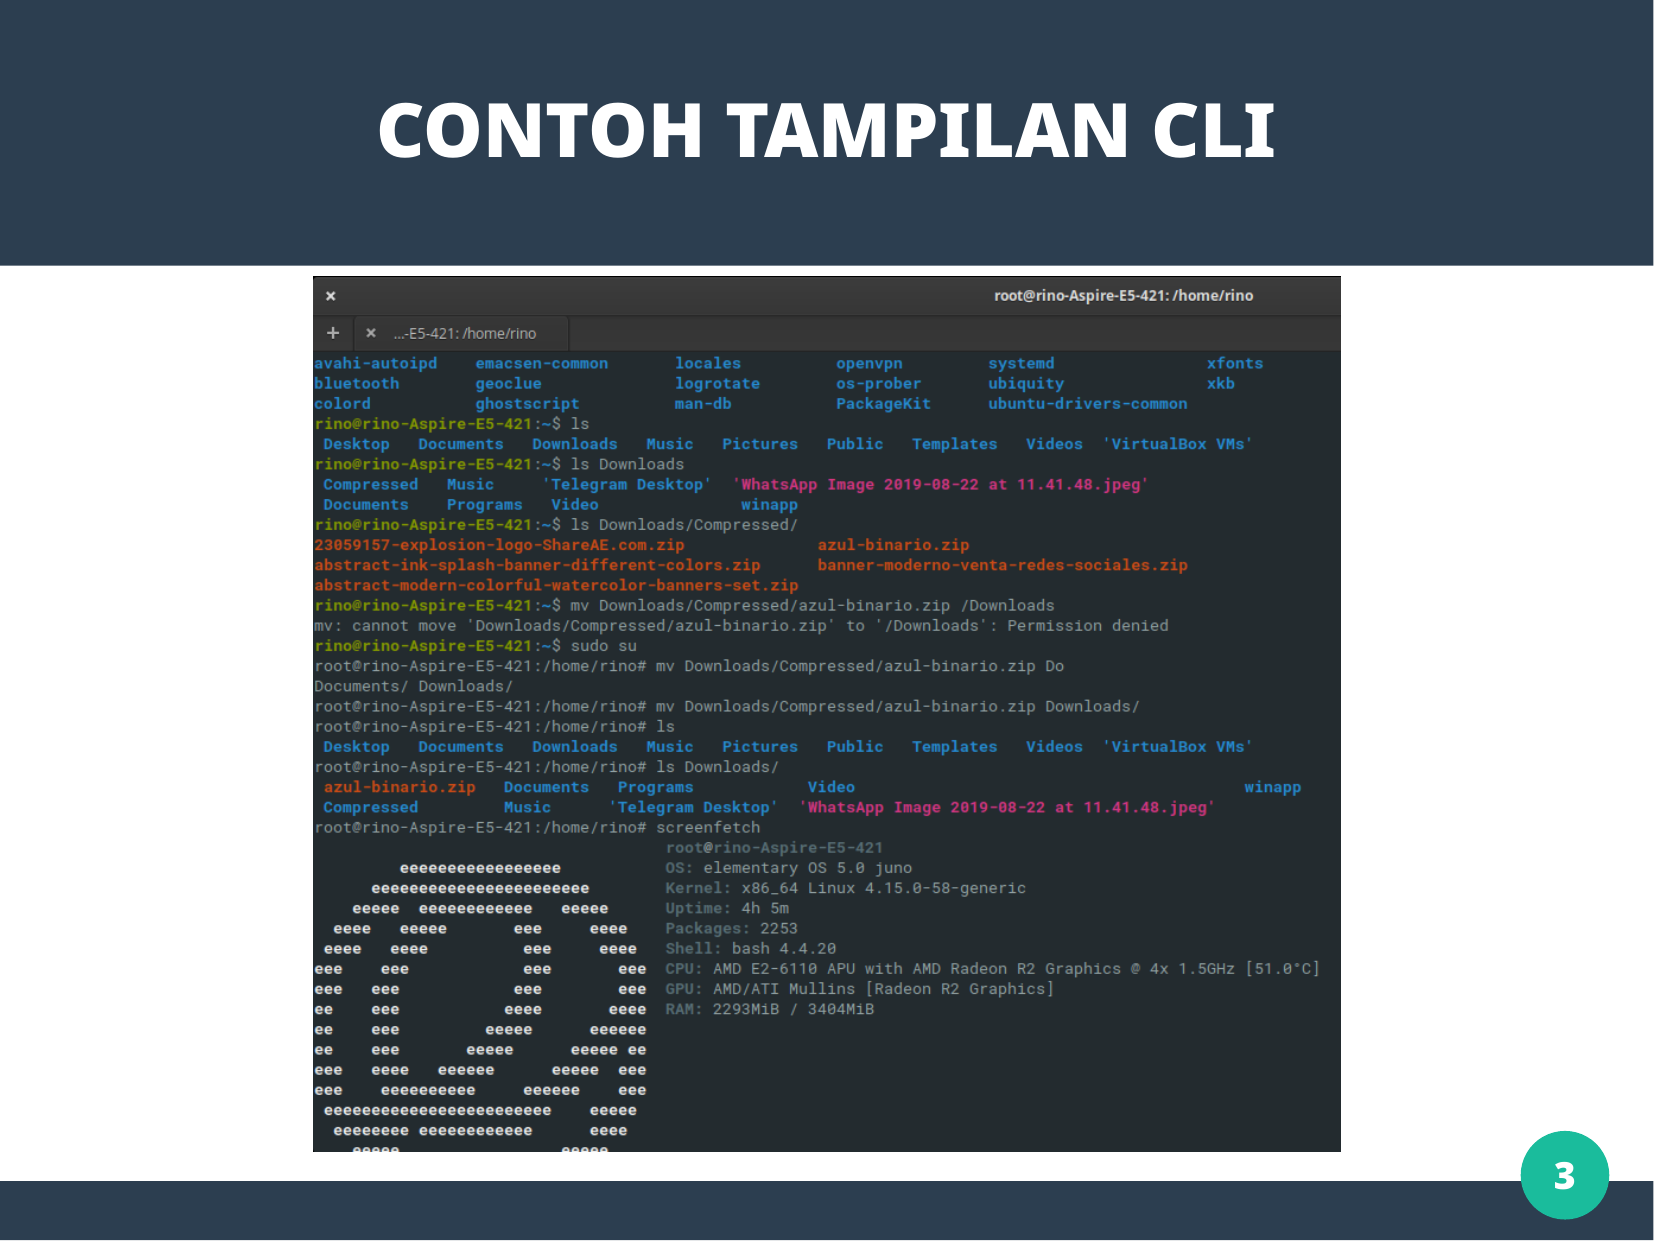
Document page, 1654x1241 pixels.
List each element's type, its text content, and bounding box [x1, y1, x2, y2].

picture [313, 276, 1341, 1152]
title CONTOH TAMPILAN CLI [59, 49, 1595, 207]
